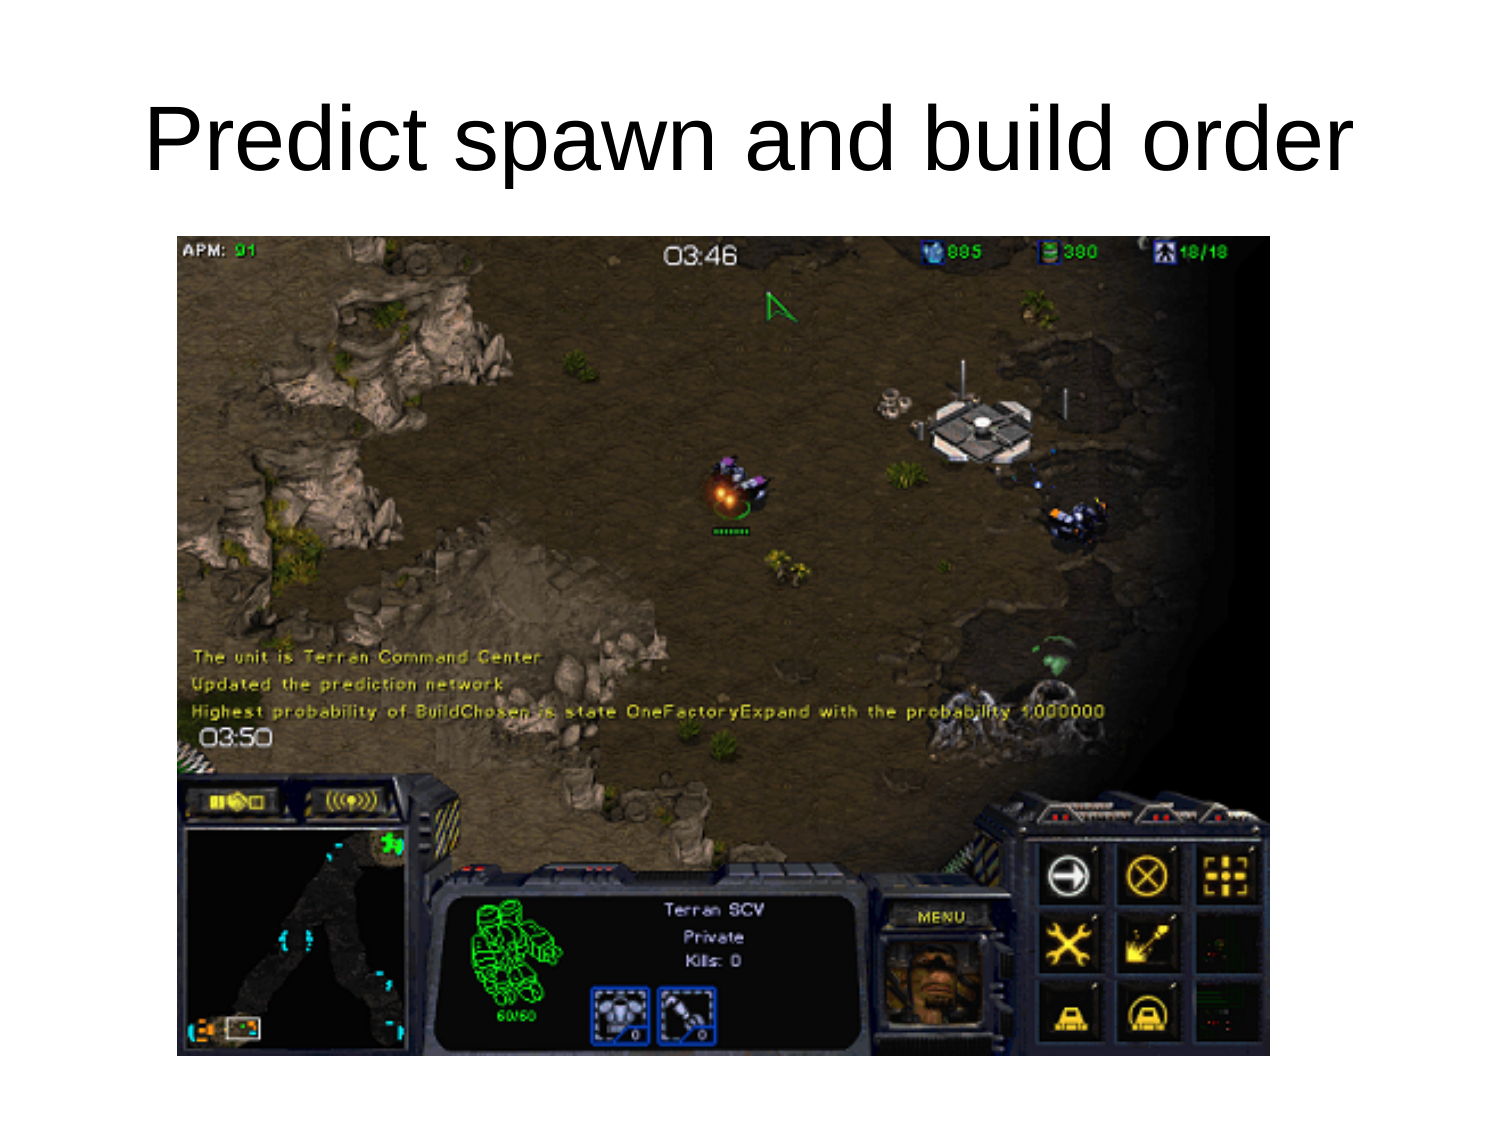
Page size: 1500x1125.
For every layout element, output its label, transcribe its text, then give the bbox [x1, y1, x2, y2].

picture [177, 236, 1270, 1056]
title Predict spawn and build order [75, 45, 1426, 233]
